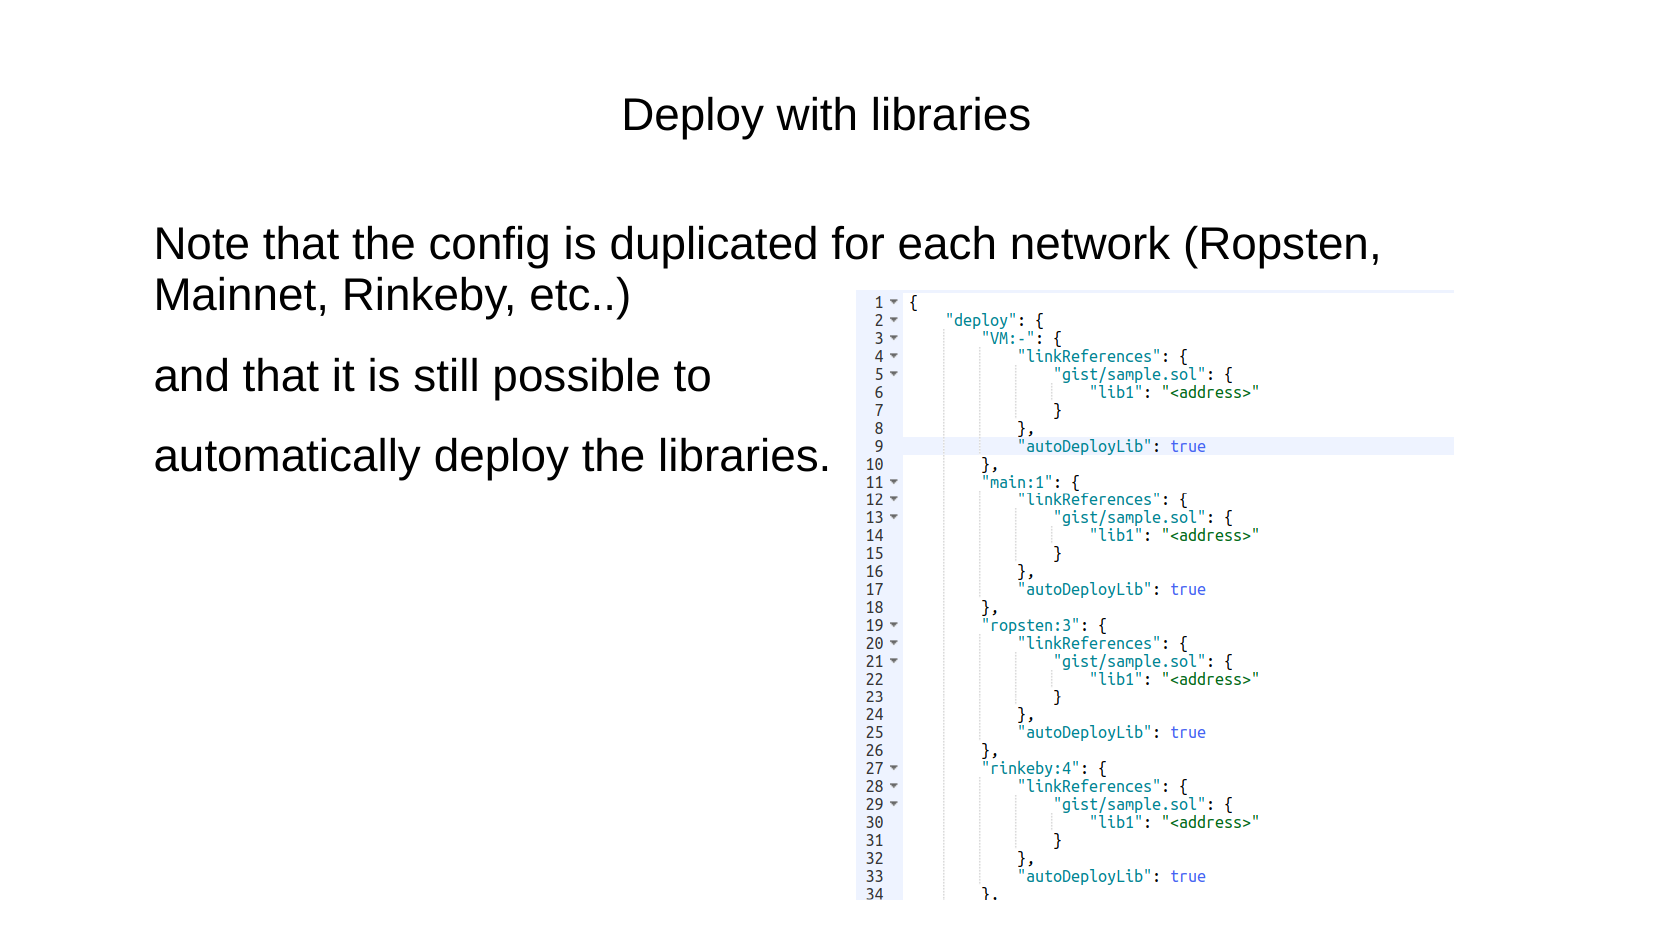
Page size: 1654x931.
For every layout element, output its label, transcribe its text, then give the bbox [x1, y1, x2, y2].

picture [856, 290, 1454, 901]
title Deploy with libraries [82, 37, 1571, 193]
list Note that the config is duplicated for each network (Ropsten, Mainnet, Rinkeby, etc..) and that it is still possible to automatically deploy the libraries. [82, 217, 1571, 758]
